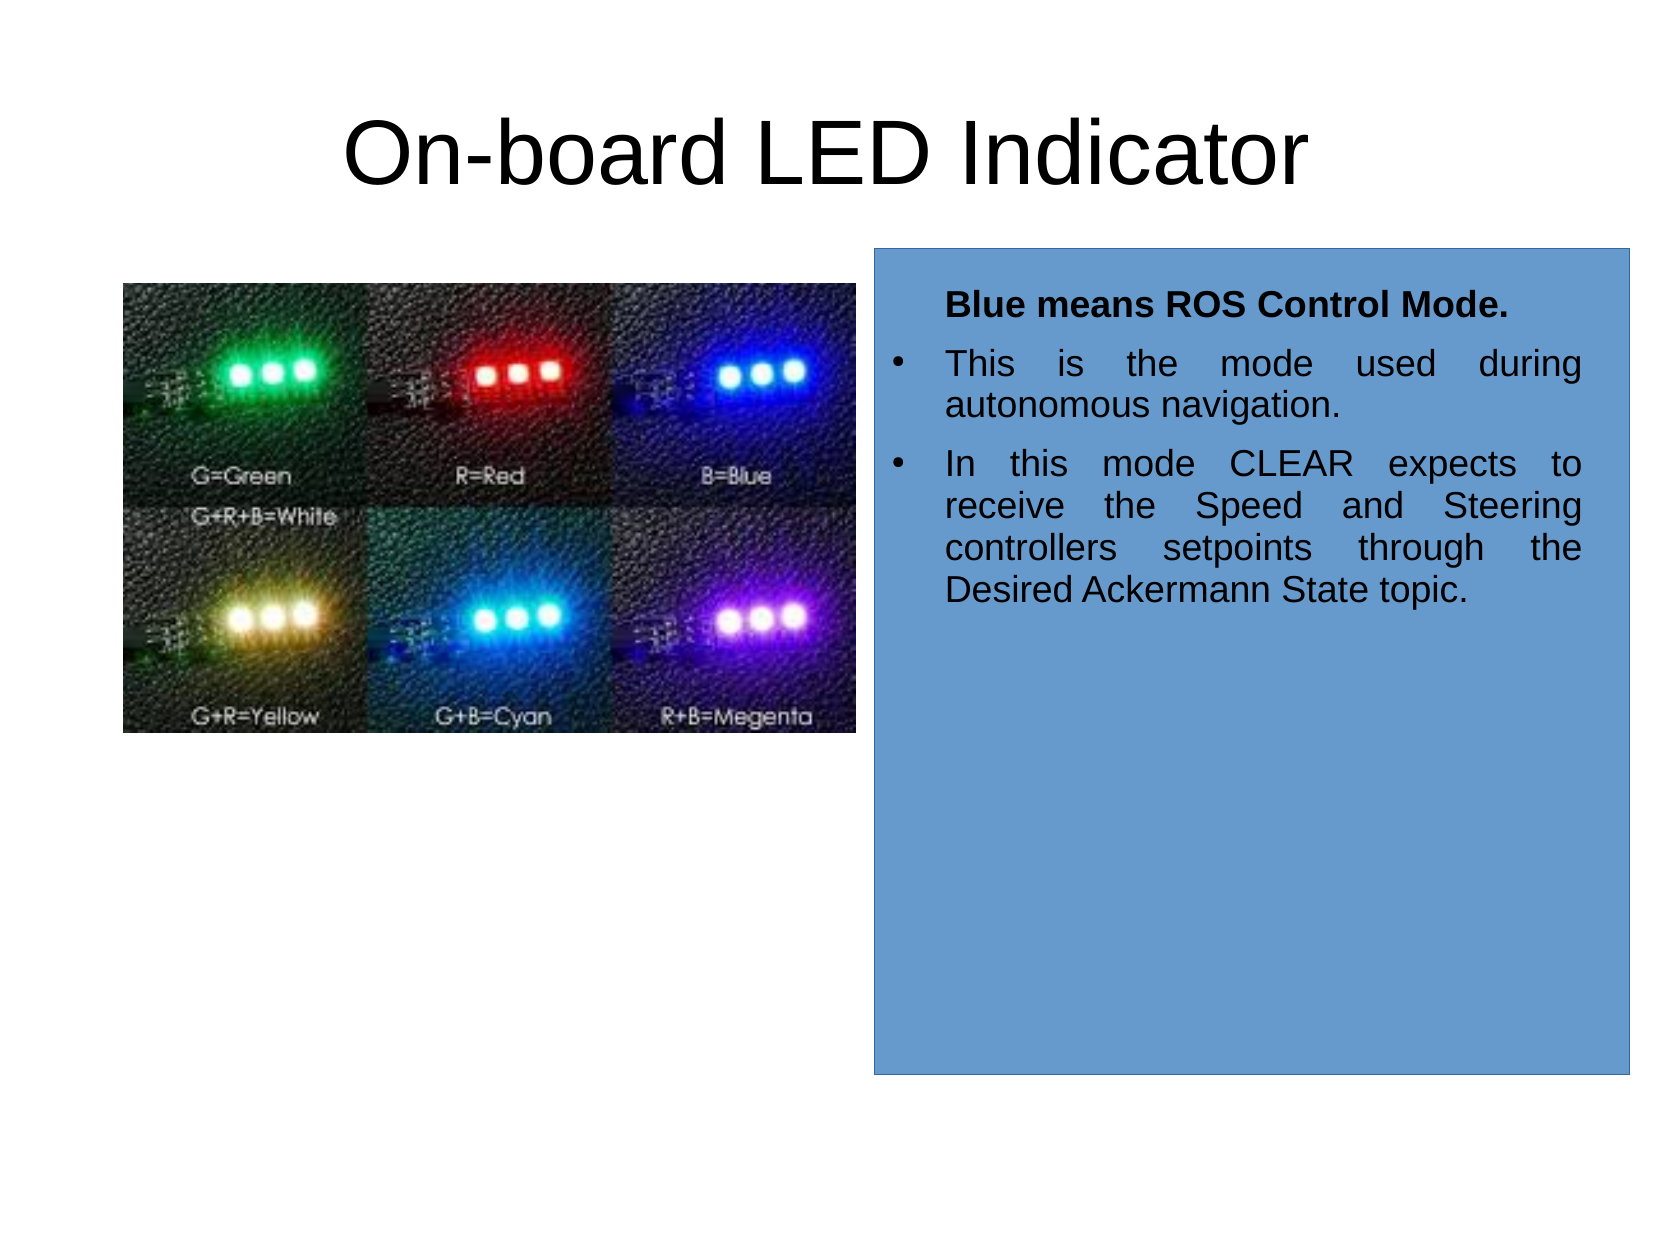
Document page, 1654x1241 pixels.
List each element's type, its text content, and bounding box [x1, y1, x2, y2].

title On-board LED Indicator [82, 49, 1571, 257]
text_box [874, 248, 1630, 1075]
picture [123, 283, 856, 733]
list Blue means ROS Control Mode. This is the mode used during autonomous navigation. In this mode CLEAR expects to receive the Speed and Steering controllers setpoints through the Desired Ackermann State topic. [874, 283, 1583, 1003]
